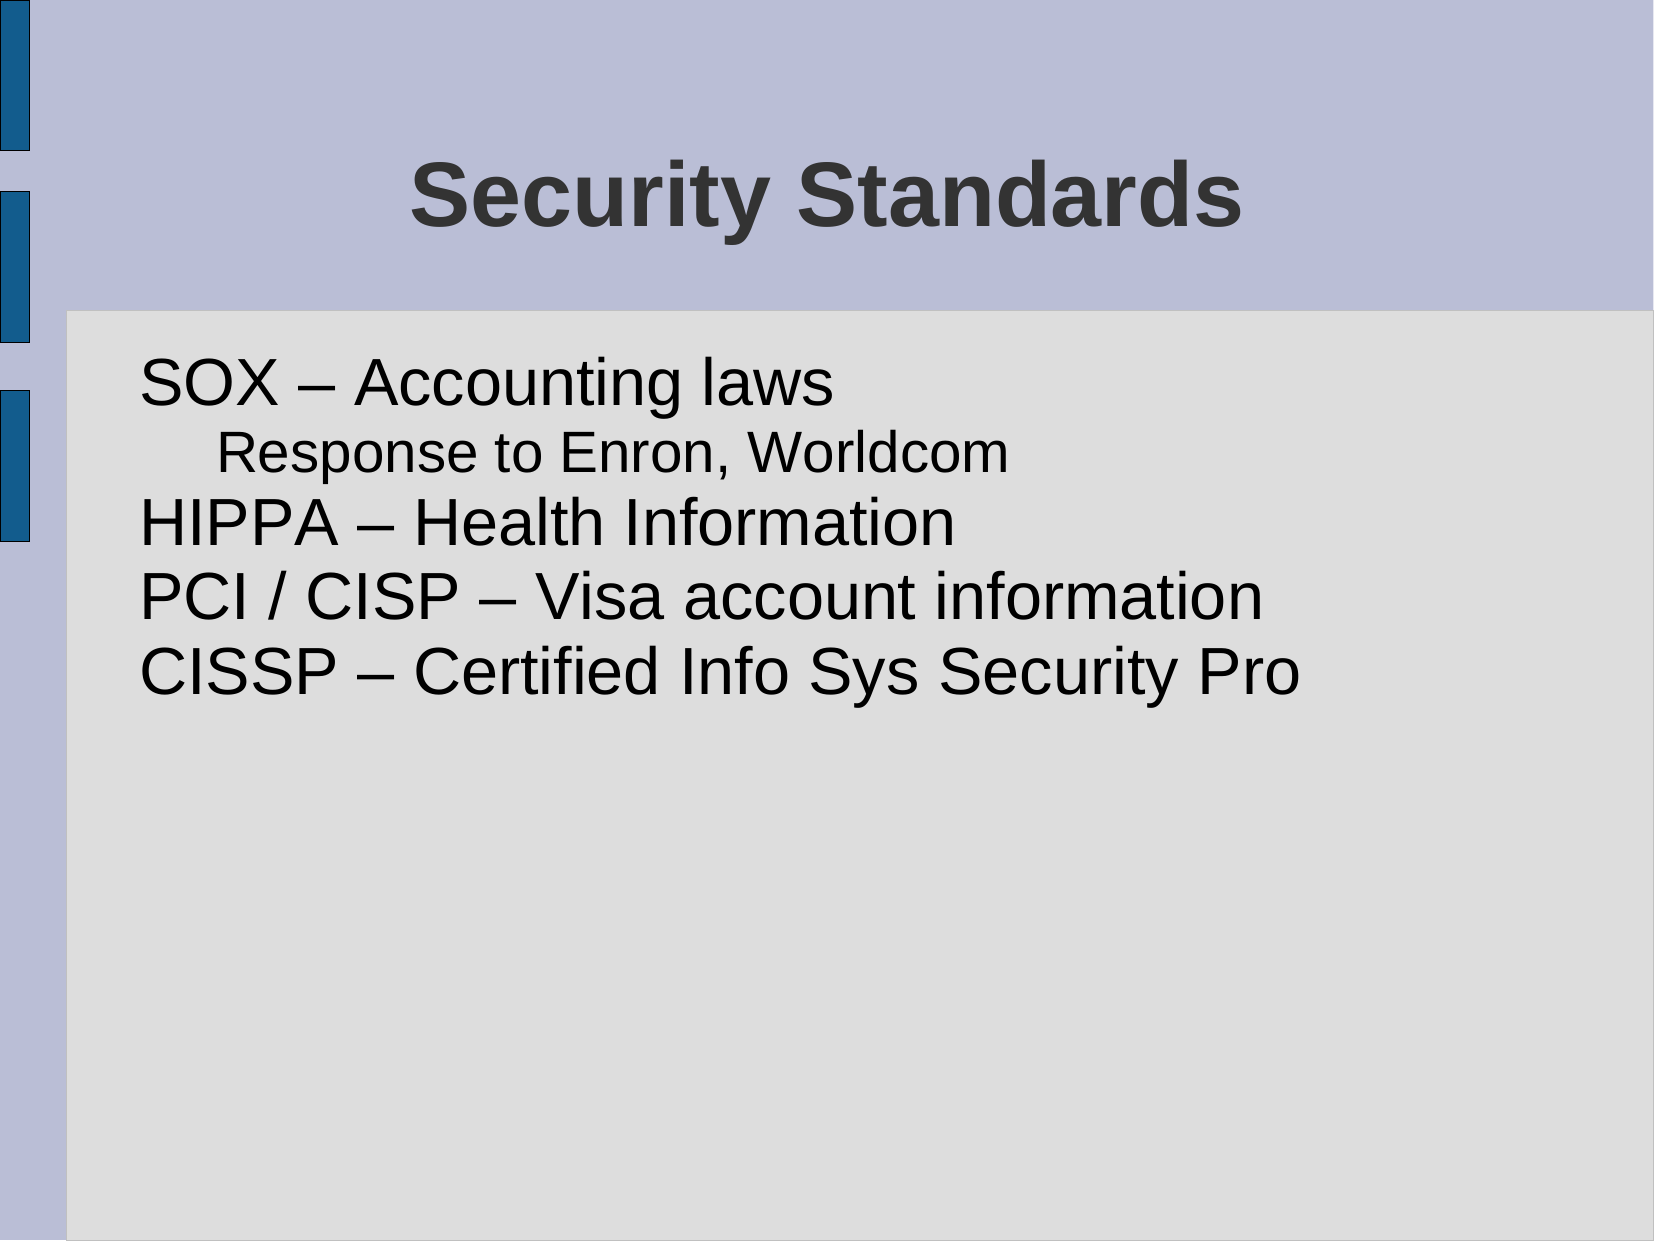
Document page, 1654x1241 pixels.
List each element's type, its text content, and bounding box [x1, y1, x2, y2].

title Security Standards [121, 91, 1534, 299]
list SOX – Accounting laws Response to Enron, Worldcom HIPPA – Health Information PCI / CISP – Visa account information CISSP – Certified Info Sys Security Pro [121, 344, 1534, 1127]
